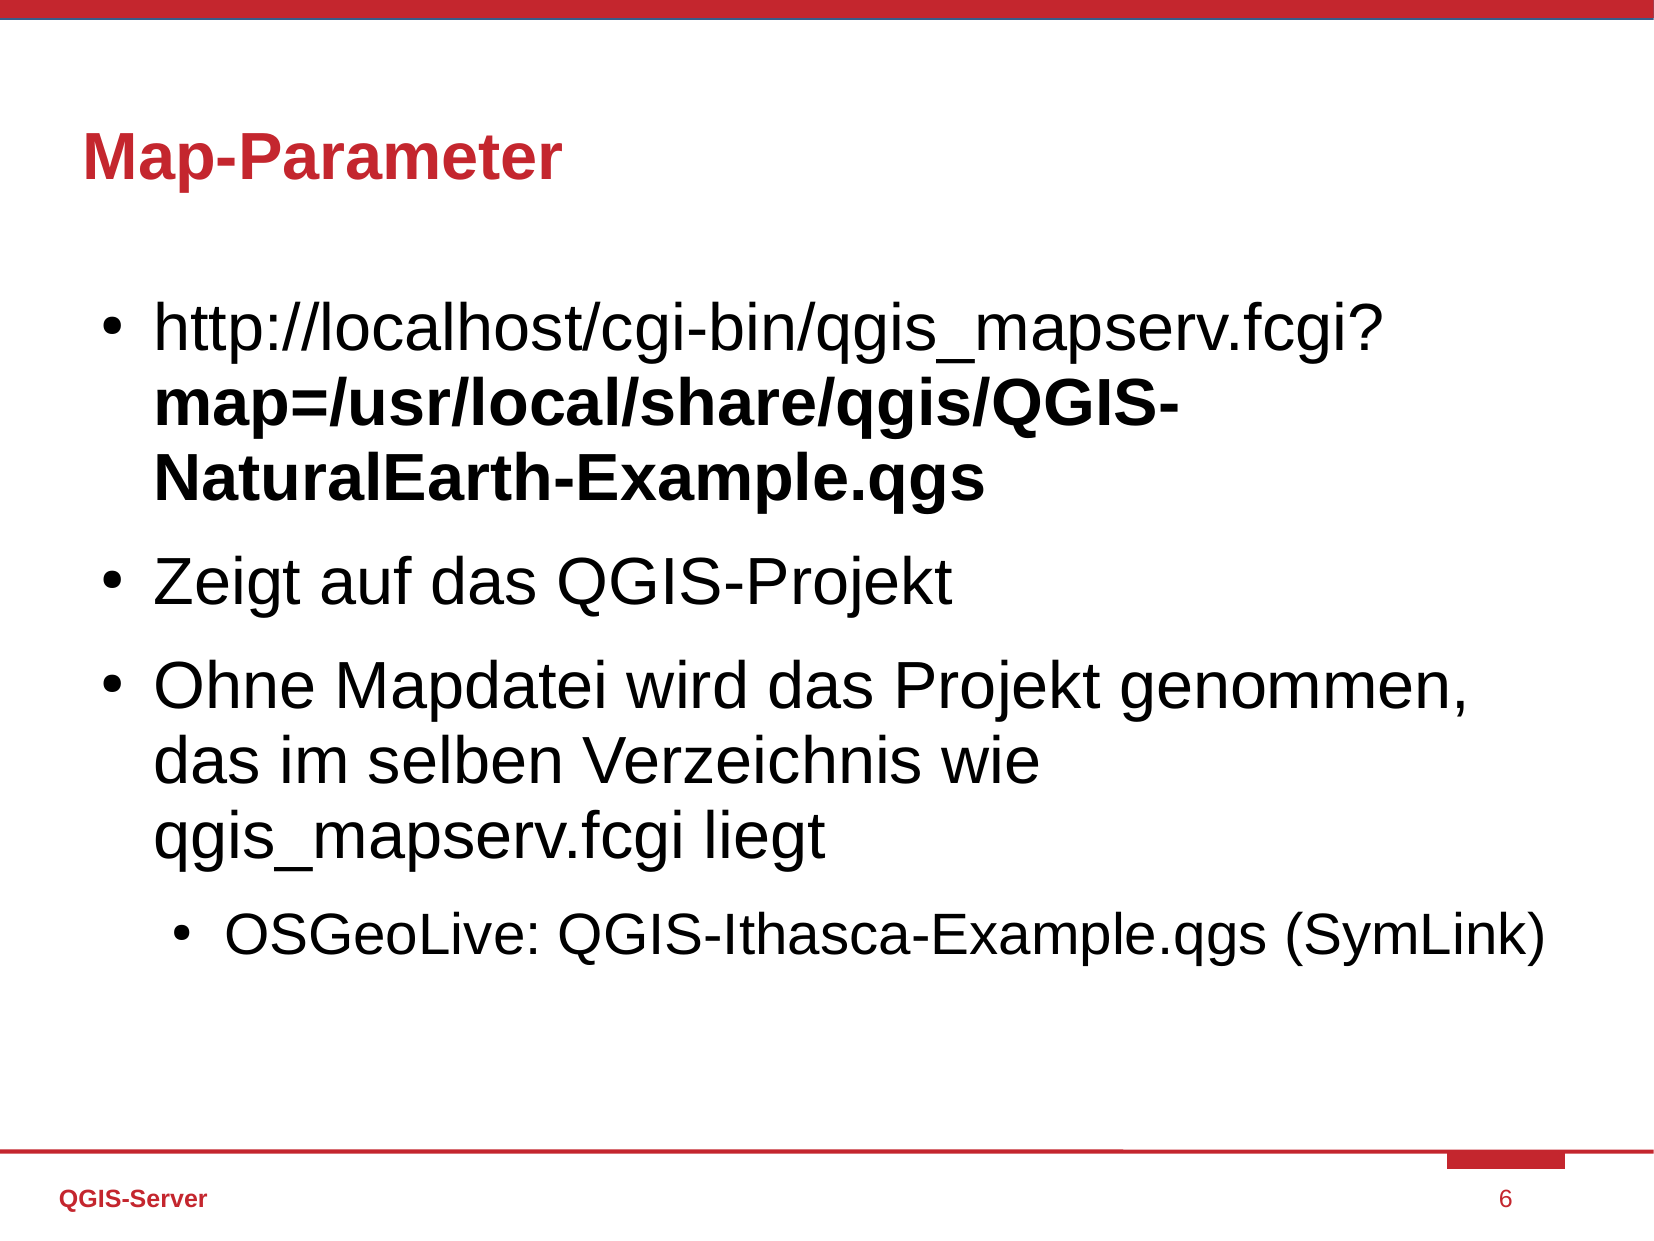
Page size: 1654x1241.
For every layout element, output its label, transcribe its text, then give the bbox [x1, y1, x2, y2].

list http://localhost/cgi-bin/qgis_mapserv.fcgi?map=/usr/local/share/qgis/QGIS-NaturalEarth-Example.qgs Zeigt auf das QGIS-Projekt Ohne Mapdatei wird das Projekt genommen, das im selben Verzeichnis wie qgis_mapserv.fcgi liegt OSGeoLive: QGIS-Ithasca-Example.qgs (SymLink) [82, 290, 1571, 1109]
title Map-Parameter [82, 49, 1571, 257]
text_box QGIS-Server [59, 1182, 1241, 1223]
text_box <number> [1446, 1182, 1565, 1223]
